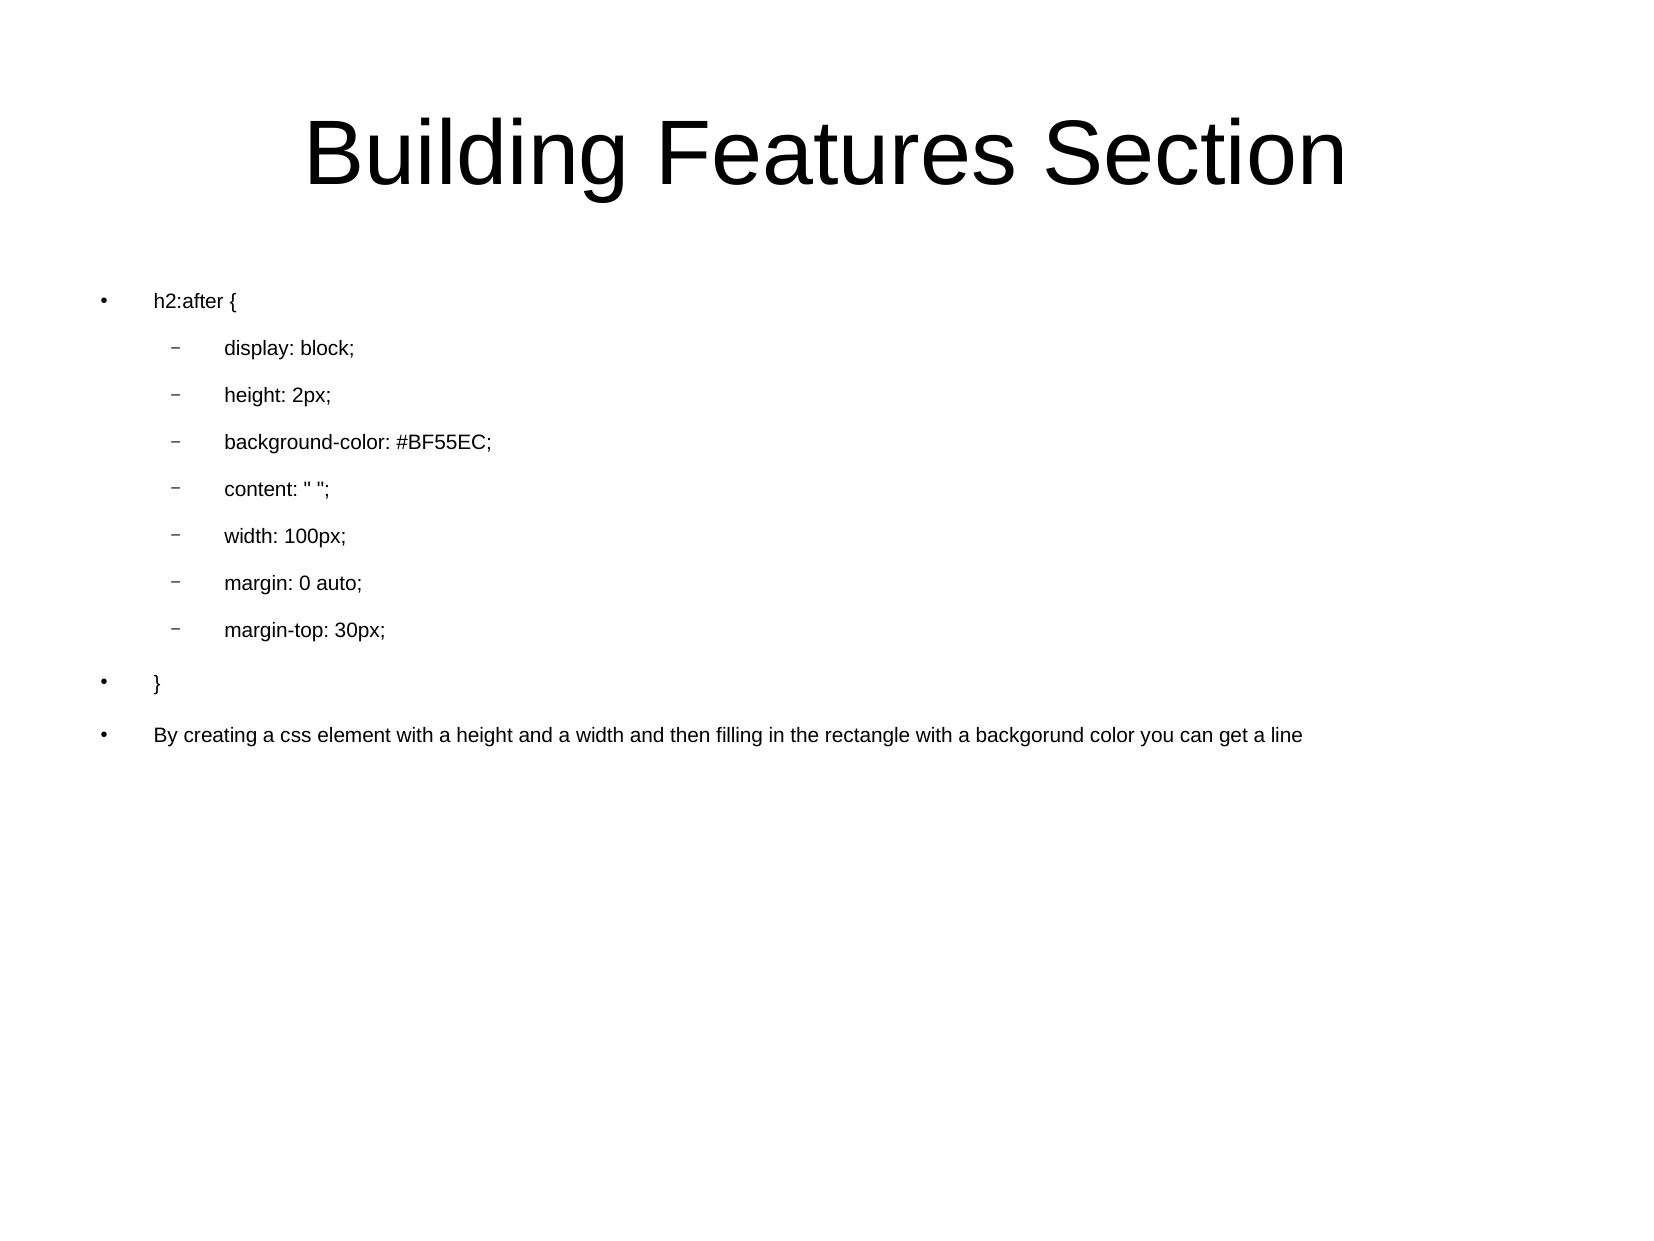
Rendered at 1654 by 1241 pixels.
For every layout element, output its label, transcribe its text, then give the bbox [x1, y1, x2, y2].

list h2:after { display: block; height: 2px; background-color: #BF55EC; content: " "; width: 100px; margin: 0 auto; margin-top: 30px; } By creating a css element with a height and a width and then filling in the rectangle with a backgorund color you can get a line [82, 290, 1571, 1217]
title Building Features Section [82, 49, 1571, 257]
